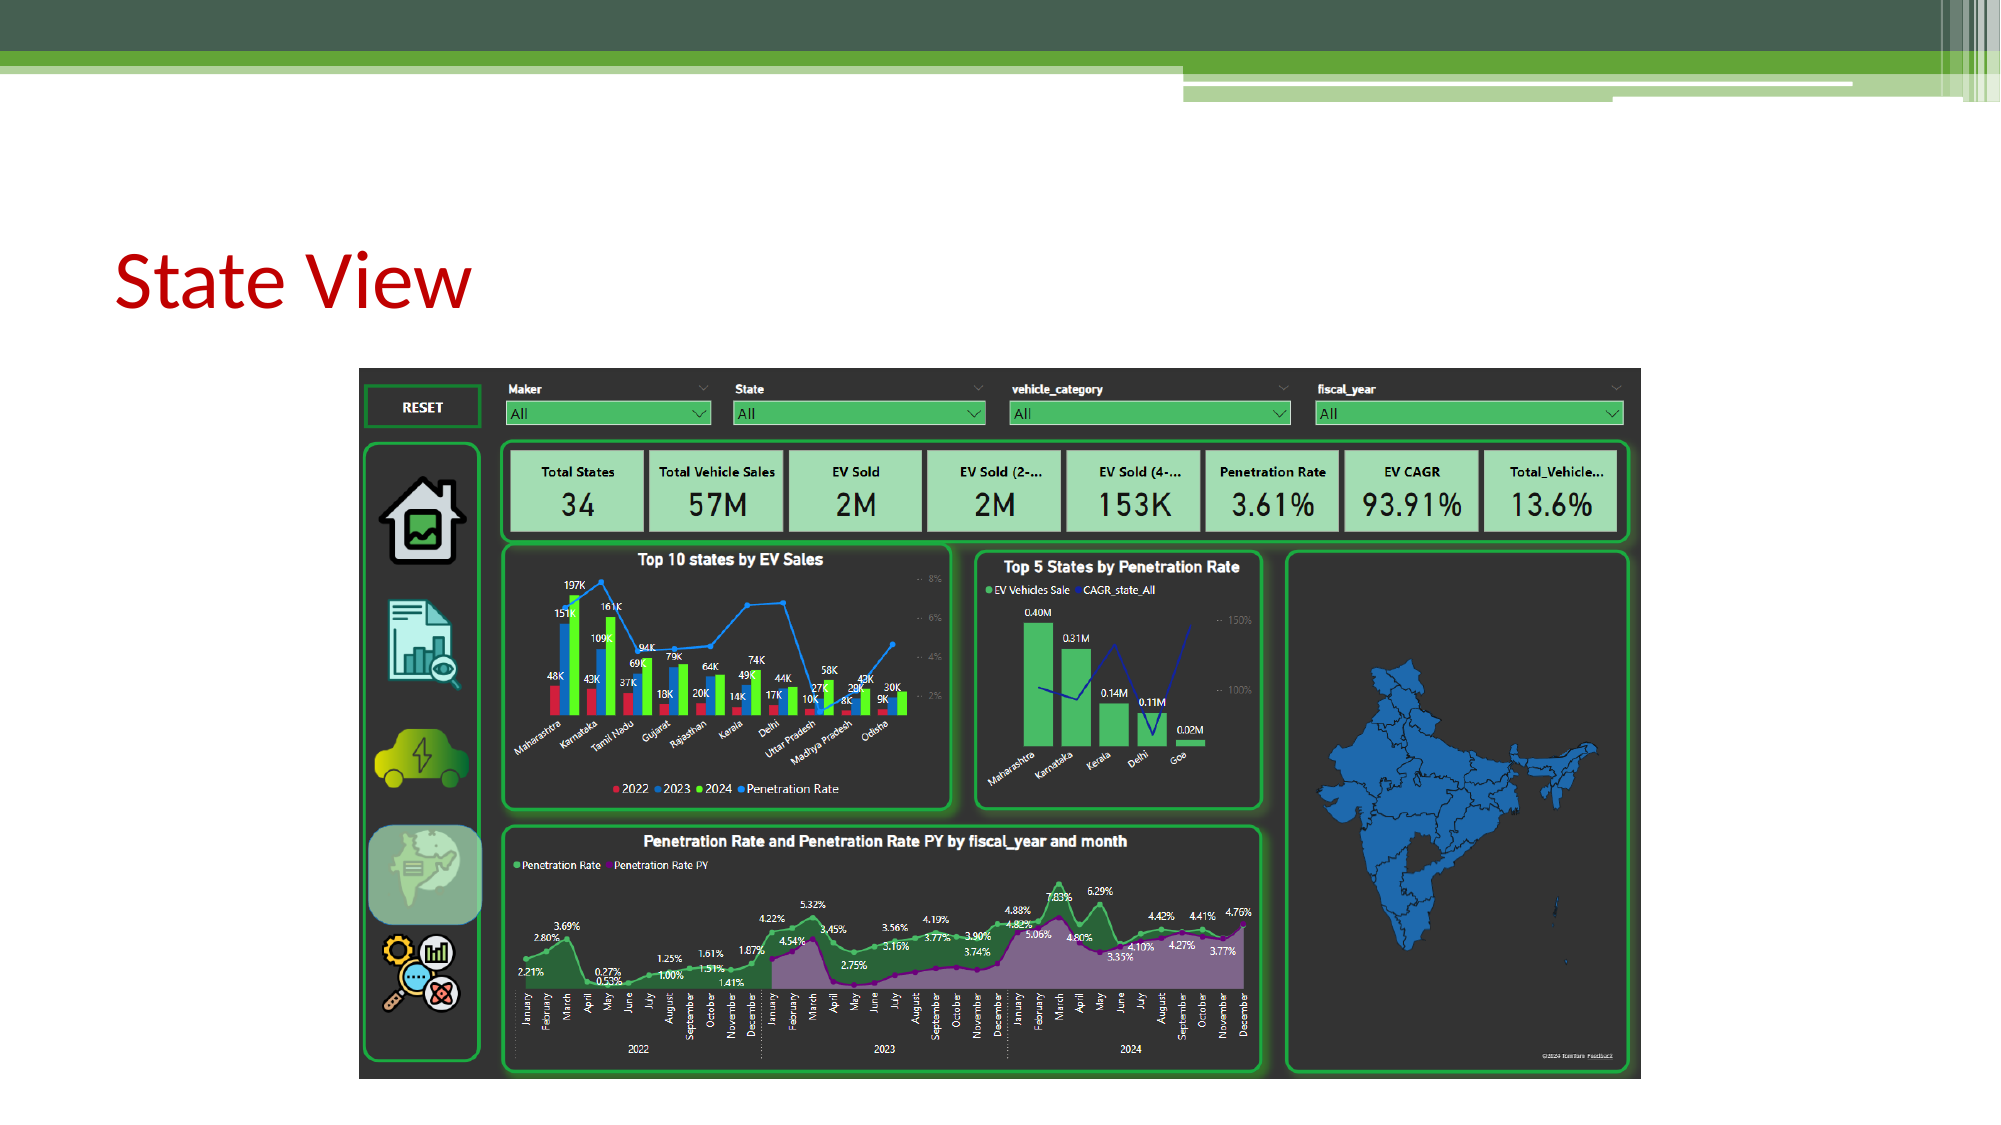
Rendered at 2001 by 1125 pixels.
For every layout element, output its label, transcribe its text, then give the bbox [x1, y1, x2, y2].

picture [359, 369, 1641, 1079]
title State View [99, 187, 1900, 363]
